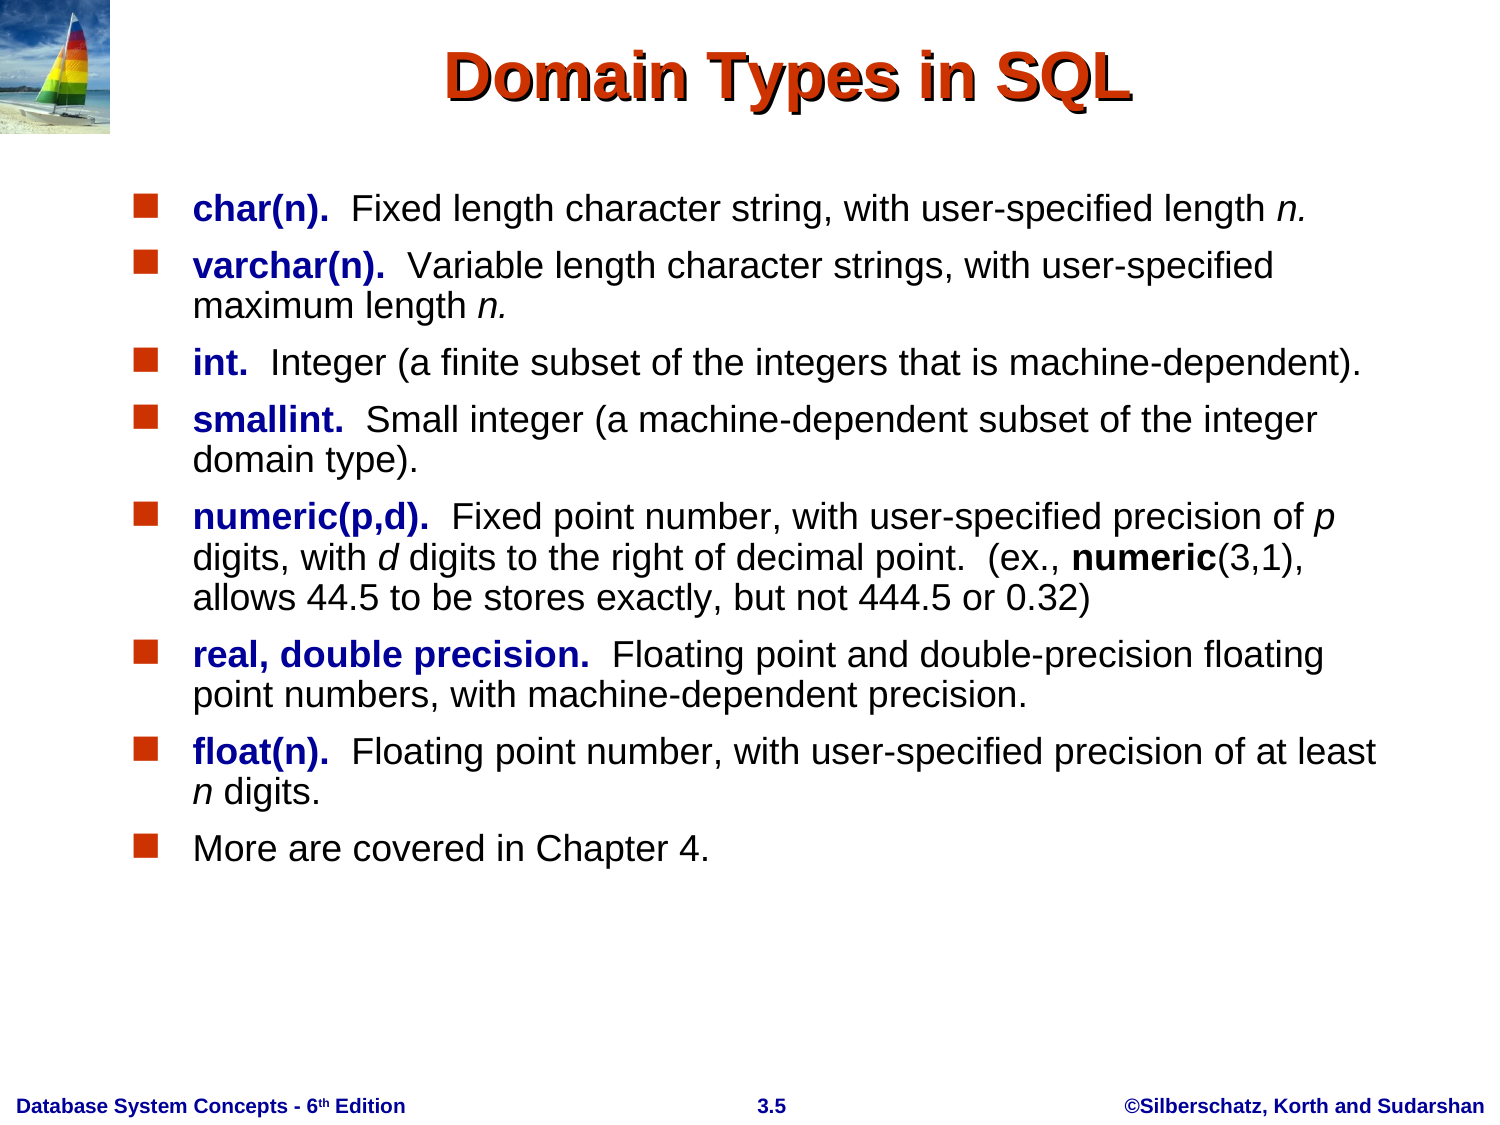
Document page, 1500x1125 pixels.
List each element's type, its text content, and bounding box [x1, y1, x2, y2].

picture [0, 0, 110, 134]
list char(n). Fixed length character string, with user-specified length n. varchar(n). Variable length character strings, with user-specified maximum length n. int. Integer (a finite subset of the integers that is machine-dependent). smallint. Small integer (a machine-dependent subset of the integer domain type). numeric(p,d). Fixed point number, with user-specified precision of p digits, with d digits to the right of decimal point. (ex., numeric(3,1), allows 44.5 to be stores exactly, but not 444.5 or 0.32) real, double precision. Floating point and double-precision floating point numbers, with machine-dependent precision. float(n). Floating point number, with user-specified precision of at least n digits. More are covered in Chapter 4. [121, 181, 1400, 982]
title Domain Types in SQL [125, 19, 1451, 120]
